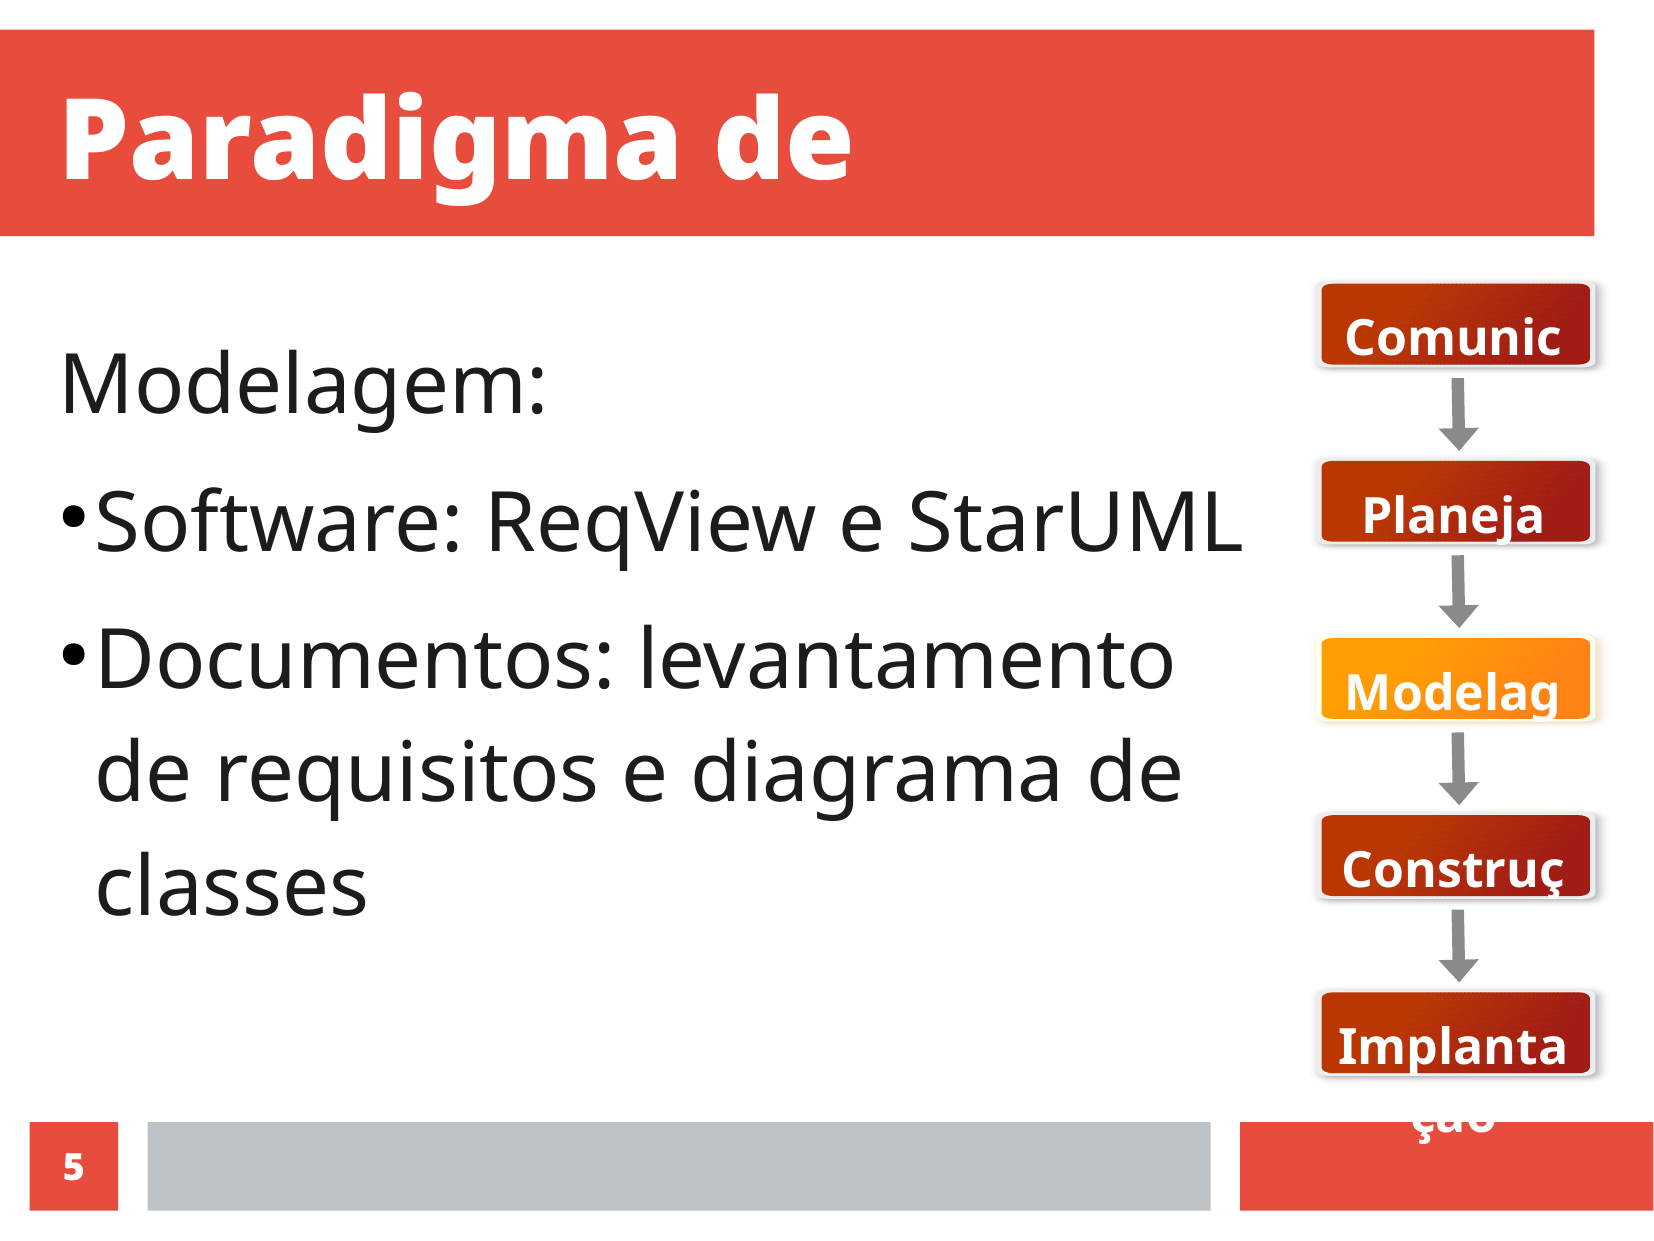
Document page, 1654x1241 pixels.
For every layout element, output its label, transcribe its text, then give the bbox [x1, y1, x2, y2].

text_box Modelagem [1322, 649, 1585, 725]
title Paradigma de Desenvolvimento [59, 59, 1595, 207]
picture [1301, 274, 1624, 1091]
list Modelagem: Software: ReqView e StarUML Documentos: levantamento de requisitos e diagrama de classes [59, 324, 1283, 1093]
text_box Implantação [1322, 1003, 1585, 1079]
text_box Planejamento [1322, 472, 1585, 547]
text_box Comunicação [1322, 294, 1585, 370]
text_box Construção [1322, 826, 1585, 902]
